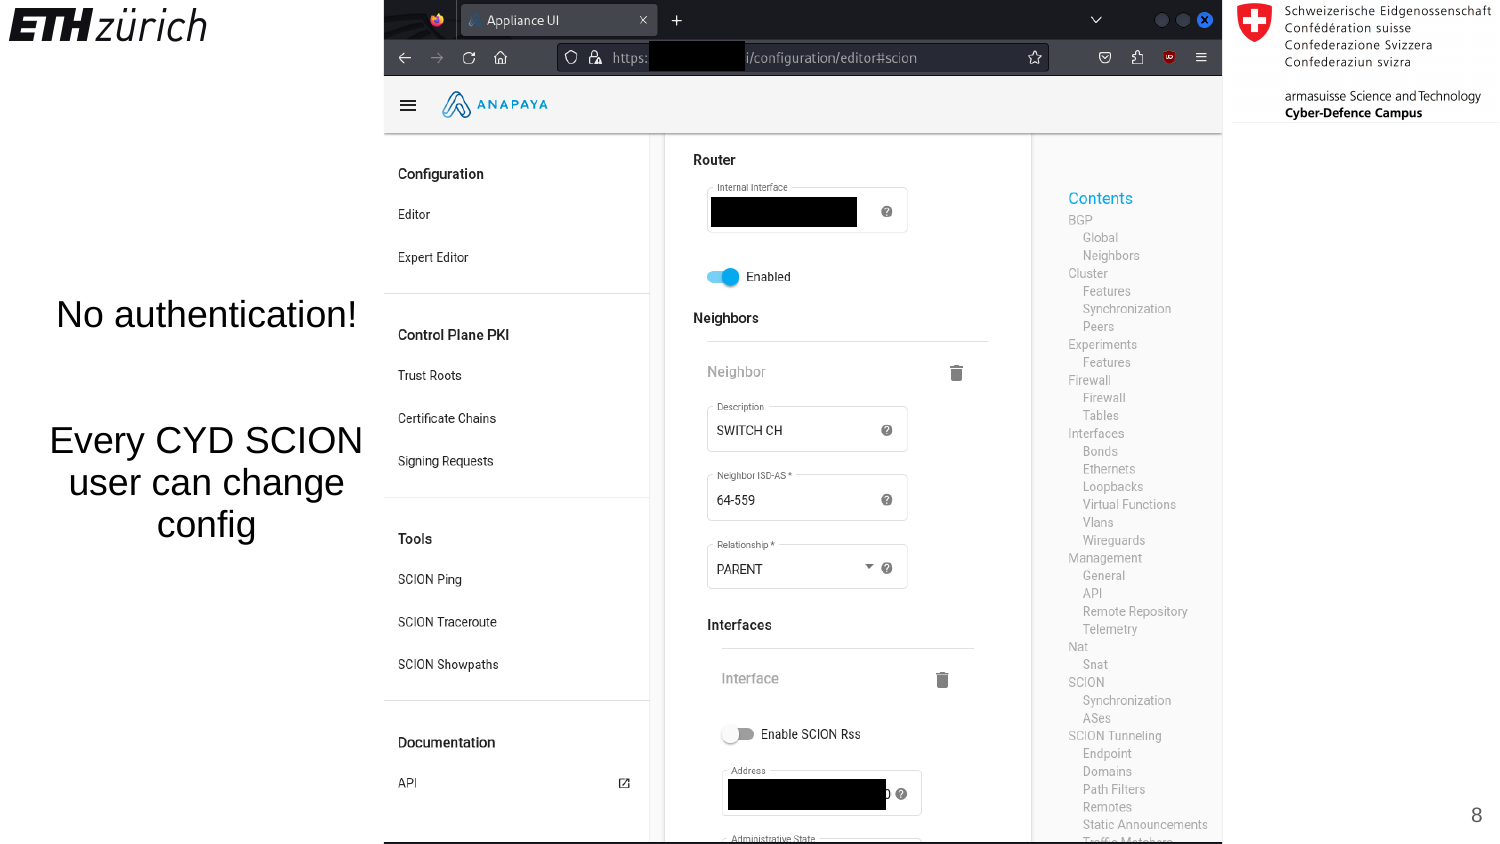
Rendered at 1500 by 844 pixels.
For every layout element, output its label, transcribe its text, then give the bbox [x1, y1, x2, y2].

text_box [728, 779, 886, 810]
text_box No authentication! Every CYD SCION user can change config [29, 285, 384, 558]
picture [383, 0, 1223, 844]
text_box [649, 41, 745, 71]
picture [1232, 0, 1500, 123]
picture [8, 8, 207, 42]
text_box [711, 197, 857, 227]
